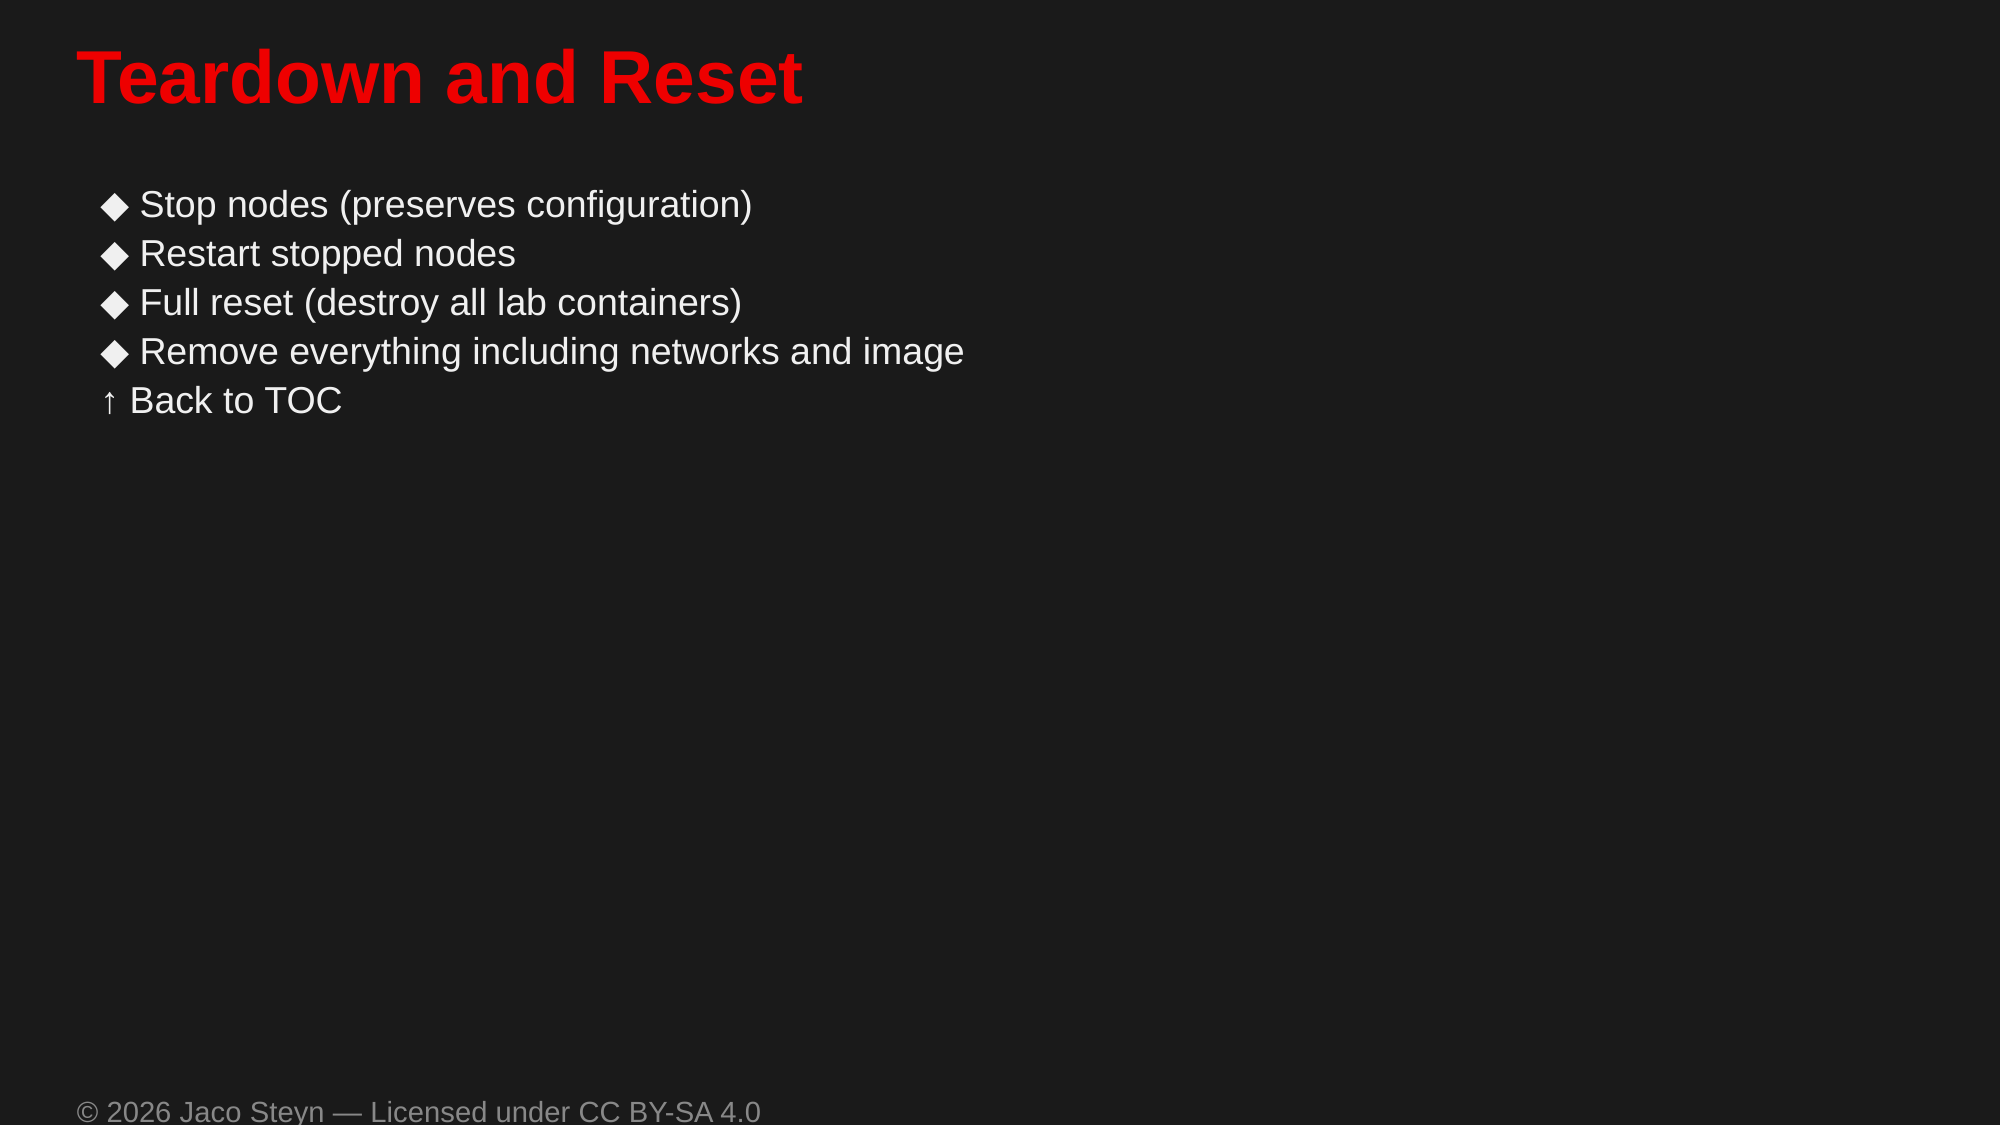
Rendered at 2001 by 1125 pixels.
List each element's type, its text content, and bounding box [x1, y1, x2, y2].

text_box © 2026 Jaco Steyn — Licensed under CC BY-SA 4.0 [59, 1083, 1942, 1120]
text_box ◆ Stop nodes (preserves configuration) ◆ Restart stopped nodes ◆ Full reset (destroy all lab containers) ◆ Remove everything including networks and image ↑ Back to TOC [59, 171, 1942, 1083]
text_box Teardown and Reset [59, 23, 1942, 154]
